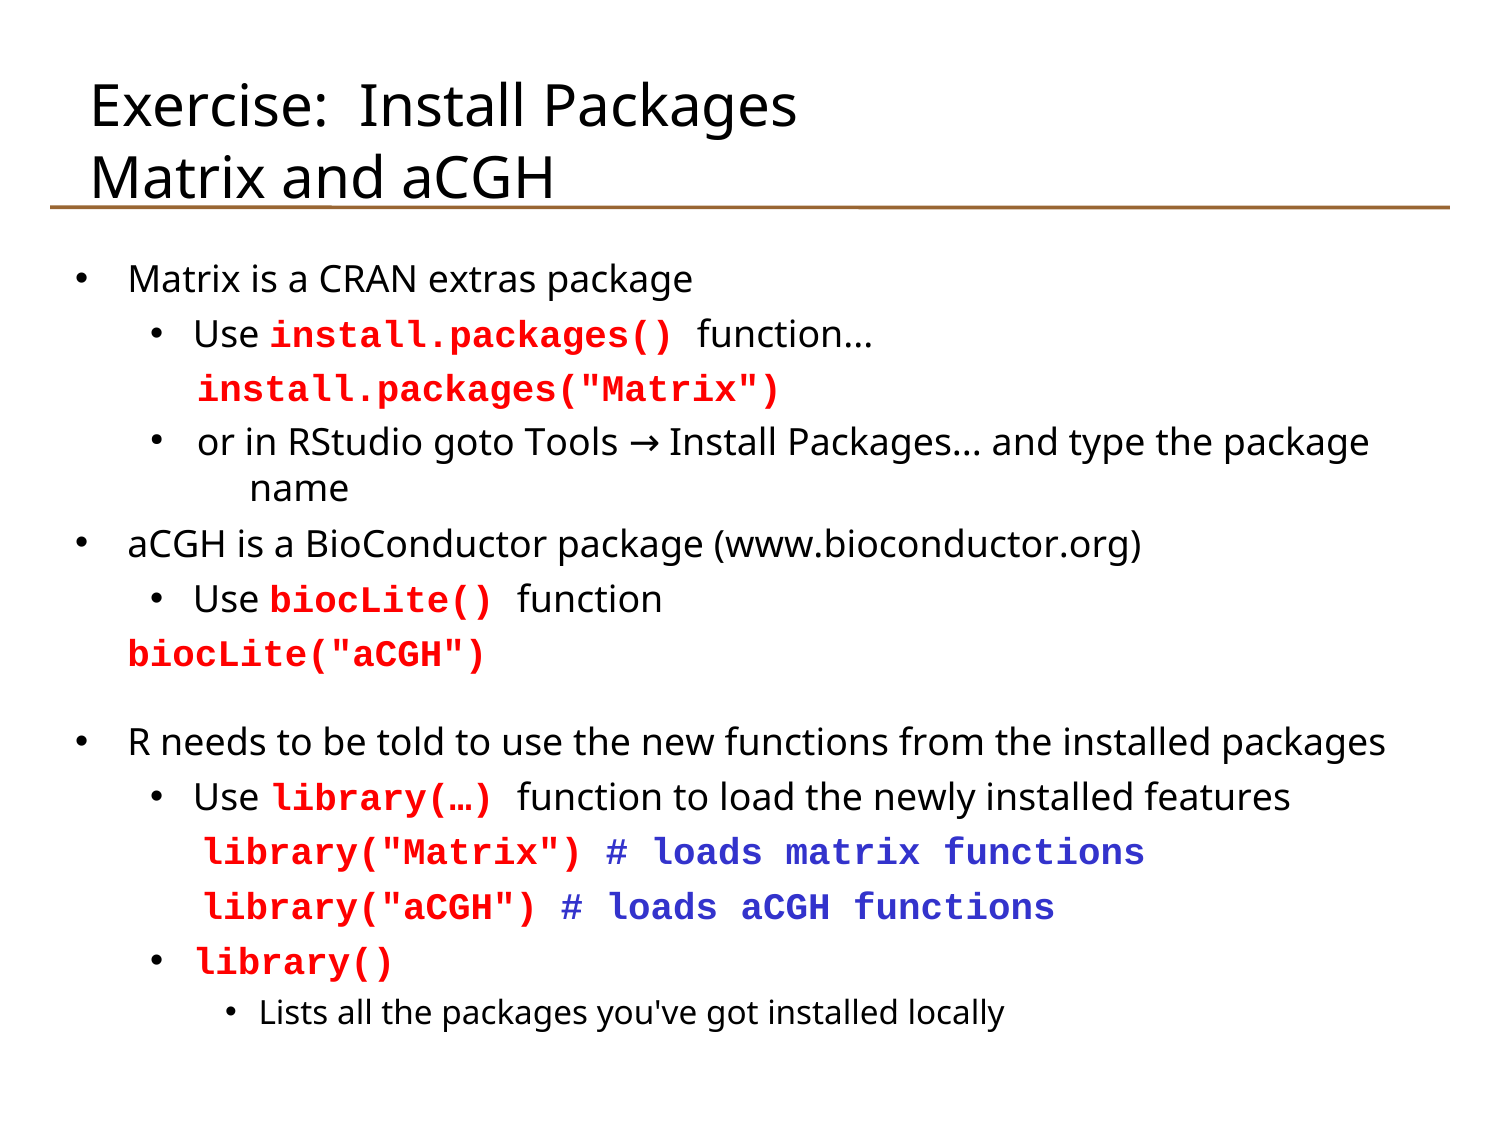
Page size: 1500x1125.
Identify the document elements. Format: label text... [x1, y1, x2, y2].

text_box Exercise: Install Packages Matrix and aCGH [75, 44, 1425, 233]
text_box Matrix is a CRAN extras package Use install.packages() function... install.packages("Matrix") or in RStudio goto Tools → Install Packages... and type the package name aCGH is a BioConductor package (www.bioconductor.org)‏ Use biocLite() function biocLite("aCGH") R needs to be told to use the new functions from the installed packages Use library(…) function to load the newly installed features library("Matrix") # loads matrix functions library("aCGH") # loads aCGH functions library() Lists all the packages you've got installed locally [75, 253, 1425, 997]
